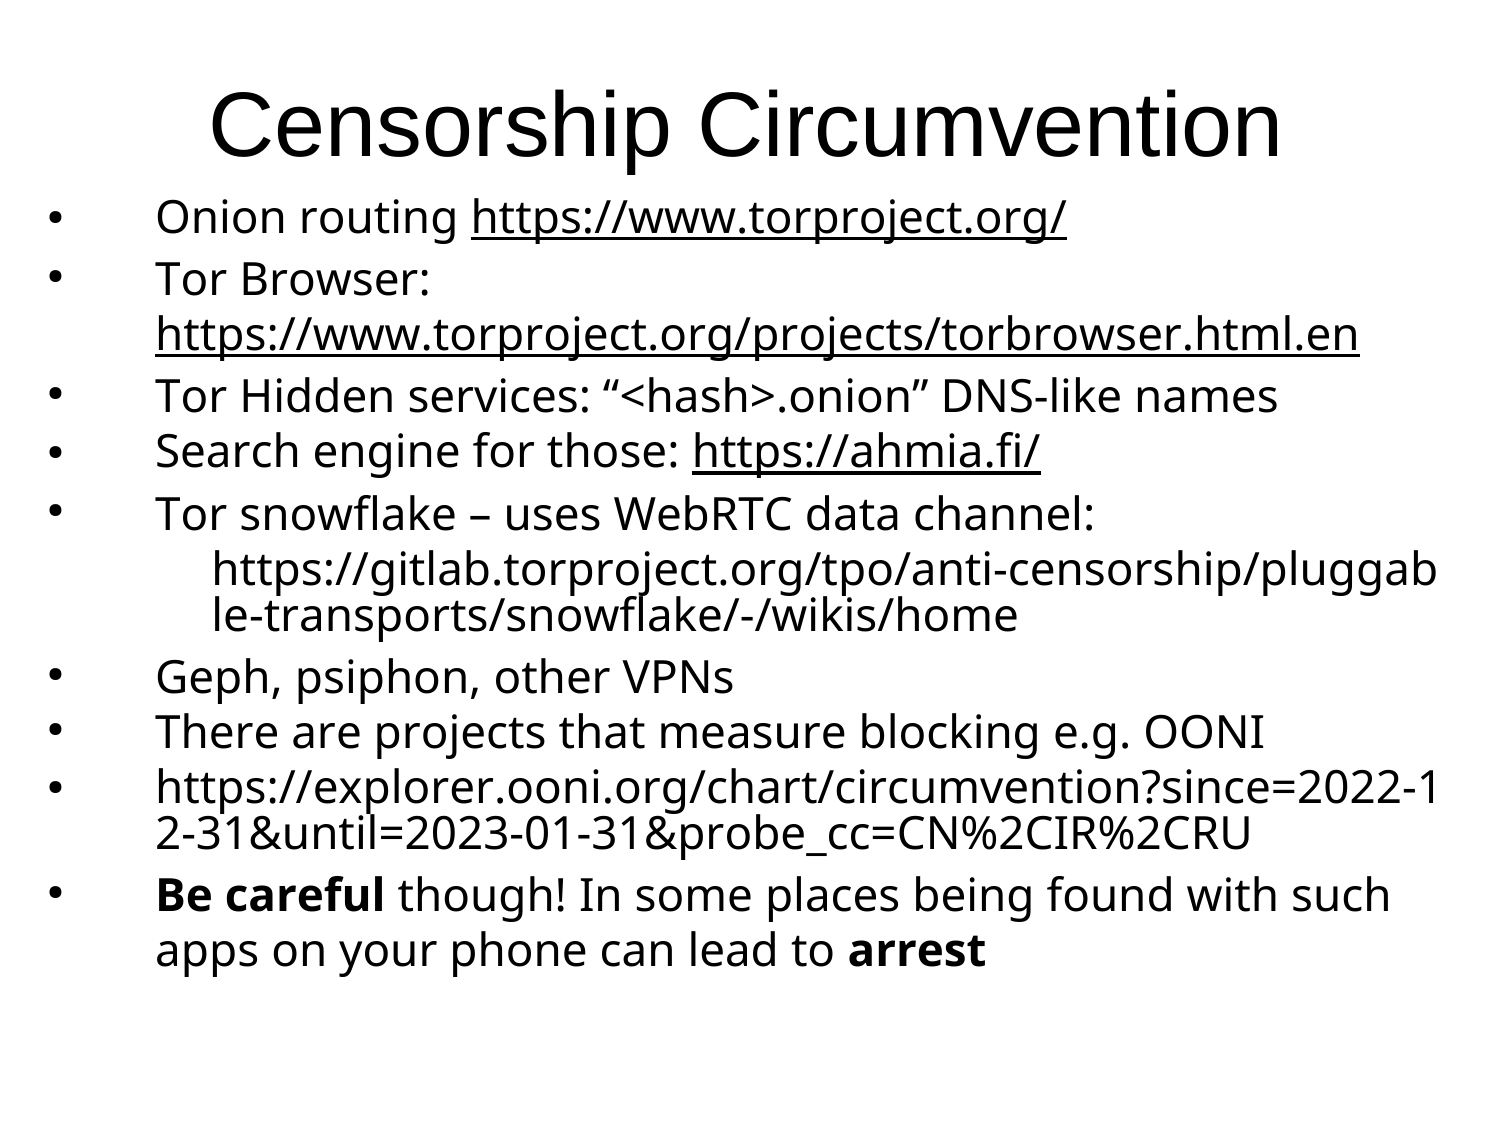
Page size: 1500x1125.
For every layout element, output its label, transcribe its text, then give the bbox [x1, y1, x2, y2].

title Censorship Circumvention [112, 29, 1382, 187]
list Onion routing https://www.torproject.org/ Tor Browser: https://www.torproject.org/projects/torbrowser.html.en Tor Hidden services: “<hash>.onion” DNS-like names Search engine for those: https://ahmia.fi/ Tor snowflake – uses WebRTC data channel: https://gitlab.torproject.org/tpo/anti-censorship/pluggable-transports/snowflake/-/wikis/home Geph, psiphon, other VPNs There are projects that measure blocking e.g. OONI https://explorer.ooni.org/chart/circumvention?since=2022-12-31&until=2023-01-31&probe_cc=CN%2CIR%2CRU Be careful though! In some places being found with such apps on your phone can lead to arrest [30, 187, 1447, 1034]
